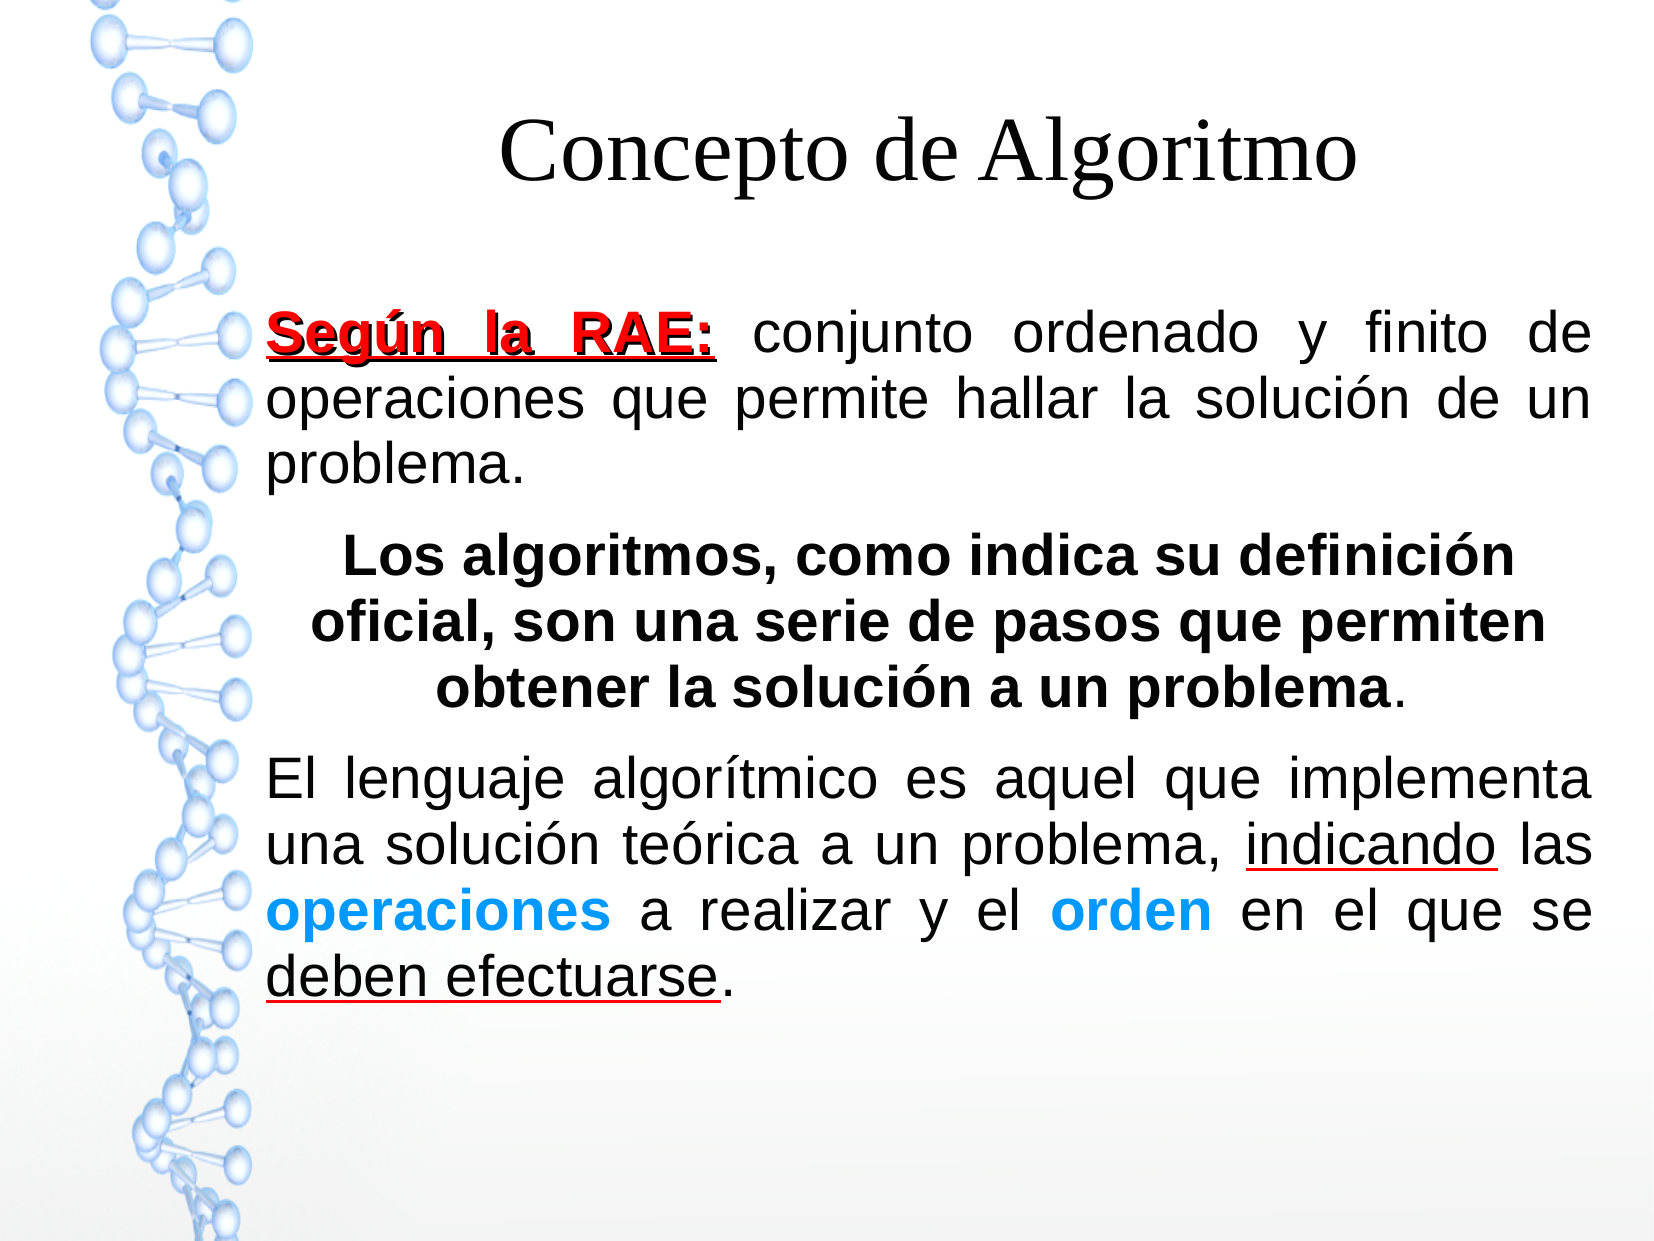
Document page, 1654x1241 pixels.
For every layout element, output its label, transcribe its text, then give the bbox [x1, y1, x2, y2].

title Concepto de Algoritmo [265, 47, 1595, 252]
list Según la RAE: conjunto ordenado y finito de operaciones que permite hallar la solución de un problema. Los algoritmos, como indica su definición oficial, son una serie de pasos que permiten obtener la solución a un problema. El lenguaje algorítmico es aquel que implementa una solución teórica a un problema, indicando las operaciones a realizar y el orden en el que se deben efectuarse. [265, 299, 1595, 1019]
picture [0, 0, 1654, 1241]
